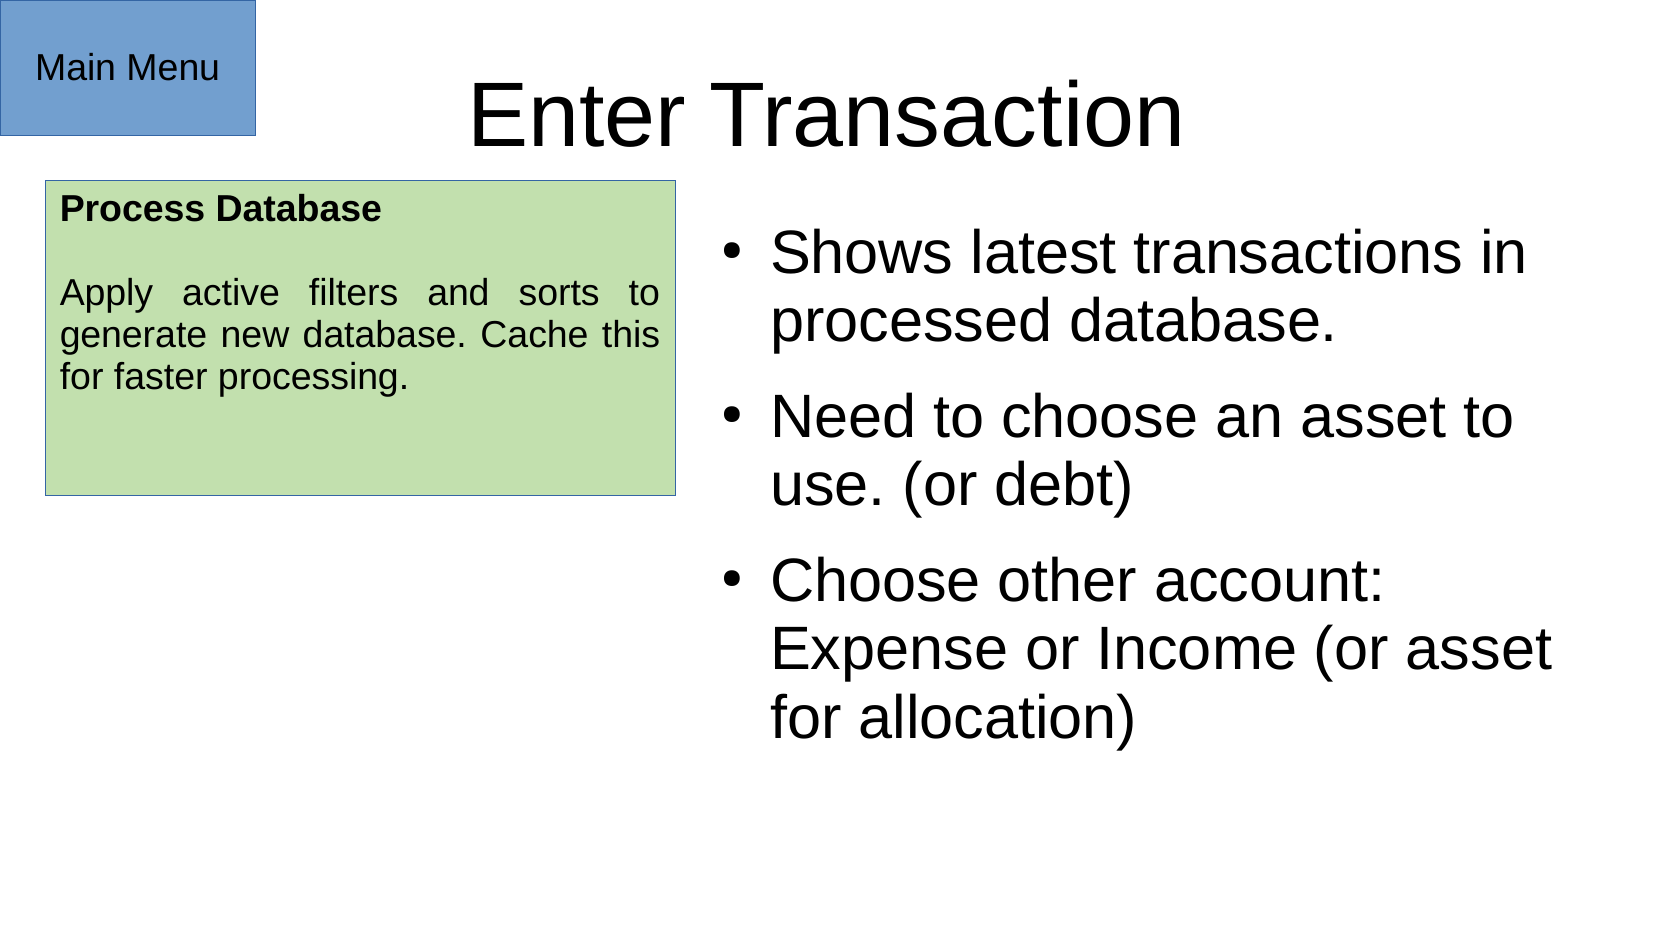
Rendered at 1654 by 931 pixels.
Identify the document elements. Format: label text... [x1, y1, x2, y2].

list Shows latest transactions in processed database. Need to choose an asset to use. (or debt) Choose other account: Expense or Income (or asset for allocation) [705, 217, 1571, 758]
title Enter Transaction [82, 37, 1571, 193]
text_box Process Database Apply active filters and sorts to generate new database. Cache this for faster processing. [45, 180, 676, 496]
text_box Main Menu [0, 0, 256, 136]
